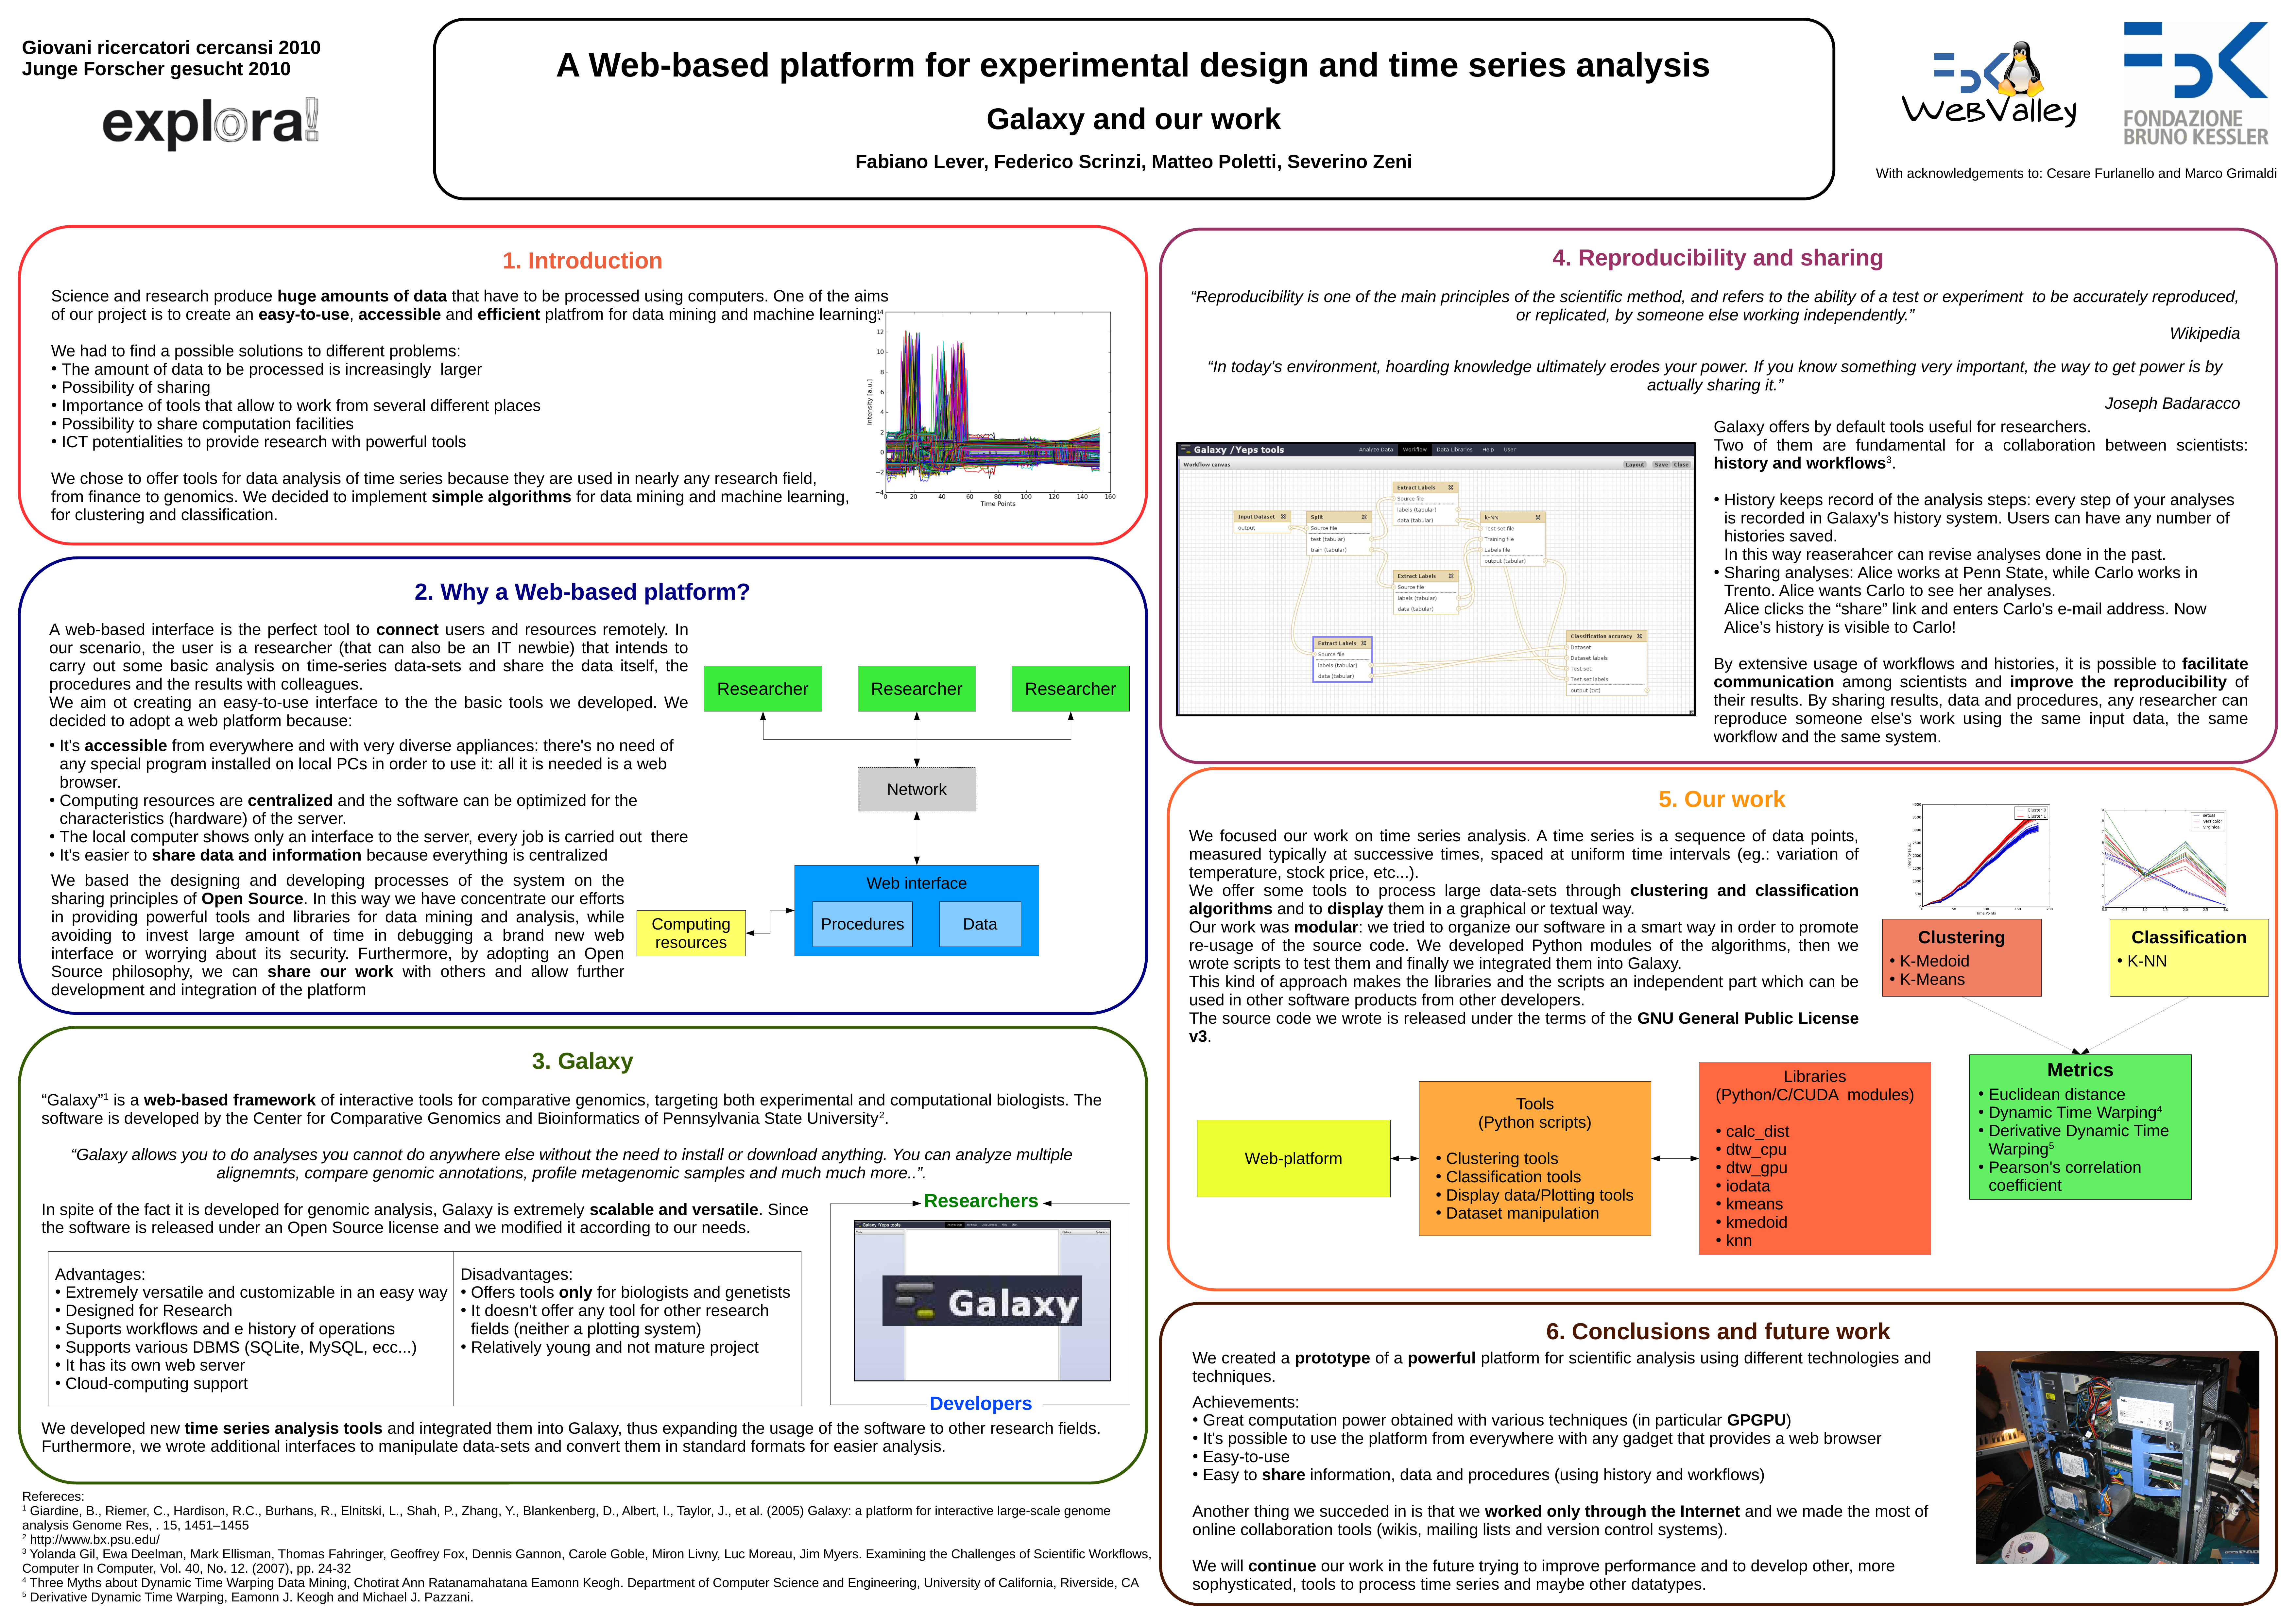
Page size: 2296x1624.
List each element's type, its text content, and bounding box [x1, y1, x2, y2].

picture [1178, 444, 1694, 715]
text_box Computing resources [637, 910, 746, 956]
text_box Tools (Python scripts) Clustering tools Classification tools Display data/Plotting tools Dataset manipulation [1419, 1081, 1651, 1236]
text_box 3. Galaxy [19, 1027, 1147, 1483]
picture [898, 289, 1139, 515]
text_box 4. Reproducibility and sharing [1160, 229, 2277, 763]
text_box 1. Introduction [19, 226, 1147, 544]
text_box Giovani ricercatori cercansi 2010 Junge Forscher gesucht 2010 [19, 34, 438, 102]
text_box Libraries (Python/C/CUDA modules) calc_dist dtw_cpu dtw_gpu iodata kmeans kmedoid knn [1699, 1062, 1931, 1255]
text_box Refereces: 1 Giardine, B., Riemer, C., Hardison, R.C., Burhans, R., Elnitski, L., Shah, P., Zhang, Y., Blankenberg, D., Albert, I., Taylor, J., et al. (2005) Galaxy: a platform for interactive large-scale genome analysis Genome Res, . 15, 1451–1455 2 http://www.bx.psu.edu/ 3 Yolanda Gil, Ewa Deelman, Mark Ellisman, Thomas Fahringer, Geoffrey Fox, Dennis Gannon, Carole Goble, Miron Livny, Luc Moreau, Jim Myers. Examining the Challenges of Scientific Workflows, Computer In Computer, Vol. 40, No. 12. (2007), pp. 24-32 4 Three Myths about Dynamic Time Warping Data Mining, Chotirat Ann Ratanamahatana Eamonn Keogh. Department of Computer Science and Engineering, University of California, Riverside, CA 5 Derivative Dynamic Time Warping, Eamonn J. Keogh and Michael J. Pazzani. [19, 1487, 1159, 1624]
text_box “Reproducibility is one of the main principles of the scientific method, and refers to the ability of a test or experiment to be accurately reproduced, or replicated, by someone else working independently.” Wikipedia “In today's environment, hoarding knowledge ultimately erodes your power. If you know something very important, the way to get power is by actually sharing it.” Joseph Badaracco [1187, 285, 2250, 415]
text_box 2. Why a Web-based platform? [19, 558, 1147, 1014]
text_box With acknowledgements to: Cesare Furlanello and Marco Grimaldi [1873, 163, 2288, 184]
text_box 6. Conclusions and future work [1160, 1303, 2277, 1605]
text_box “Galaxy”1 is a web-based framework of interactive tools for comparative genomics, targeting both experimental and computational biologists. The software is developed by the Center for Comparative Genomics and Bioinformatics of Pennsylvania State University2. “Galaxy allows you to do analyses you cannot do anywhere else without the need to install or download anything. You can analyze multiple alignemnts, compare genomic annotations, profile metagenomic samples and much much more..”. In spite of the fact it is developed for genomic analysis, Galaxy is extremely scalable and versatile. Since the software is released under an Open Source license and we modified it according to our needs. We developed new time series analysis tools and integrated them into Galaxy, thus expanding the usage of the software to other research fields. Furthermore, we wrote additional interfaces to manipulate data-sets and convert them in standard formats for easier analysis. [39, 1088, 1130, 1459]
text_box Clustering K-Medoid K-Means [1882, 919, 2042, 997]
text_box Data [939, 901, 1021, 947]
picture [1902, 39, 2076, 128]
text_box Science and research produce huge amounts of data that have to be processed using computers. One of the aims of our project is to create an easy-to-use, accessible and efficient platfrom for data mining and machine learning. We had to find a possible solutions to different problems: The amount of data to be processed is increasingly larger Possibility of sharing Importance of tools that allow to work from several different places Possibility to share computation facilities ICT potentialities to provide research with powerful tools We chose to offer tools for data analysis of time series because they are used in nearly any research field, from finance to genomics. We decided to implement simple algorithms for data mining and machine learning, for clustering and classification. [48, 280, 898, 526]
text_box We focused our work on time series analysis. A time series is a sequence of data points, measured typically at successive times, spaced at uniform time intervals (eg.: variation of temperature, stock price, etc...). We offer some tools to process large data-sets through clustering and classification algorithms and to display them in a graphical or textual way. Our work was modular: we tried to organize our software in a smart way in order to promote re-usage of the source code. We developed Python modules of the algorithms, then we wrote scripts to test them and finally we integrated them into Galaxy. This kind of approach makes the libraries and the scripts an independent part which can be used in other software products from other developers. The source code we wrote is released under the terms of the GNU General Public License v3. [1186, 824, 1862, 1048]
text_box We created a prototype of a powerful platform for scientific analysis using different technologies and techniques. Achievements: Great computation power obtained with various techniques (in particular GPGPU) It's possible to use the platform from everywhere with any gadget that provides a web browser Easy-to-use Easy to share information, data and procedures (using history and workflows) Another thing we succeded in is that we worked only through the Internet and we made the most of online collaboration tools (wikis, mailing lists and version control systems). We will continue our work in the future trying to improve performance and to develop other, more sophysticated, tools to process time series and maybe other datatypes. [1189, 1346, 1979, 1596]
text_box Web interface [795, 865, 1039, 956]
picture [2124, 22, 2269, 145]
text_box A web-based interface is the perfect tool to connect users and resources remotely. In our scenario, the user is a researcher (that can also be an IT newbie) that intends to carry out some basic analysis on time-series data-sets and share the data itself, the procedures and the results with colleagues. We aim ot creating an easy-to-use interface to the the basic tools we developed. We decided to adopt a web platform because: It's accessible from everywhere and with very diverse appliances: there's no need of any special program installed on local PCs in order to use it: all it is needed is a web browser. Computing resources are centralized and the software can be optimized for the characteristics (hardware) of the server. The local computer shows only an interface to the server, every job is carried out there It's easier to share data and information because everything is centralized [46, 618, 695, 867]
text_box Classification K-NN [2110, 919, 2269, 997]
picture [1976, 1351, 2259, 1564]
text_box Network [858, 767, 976, 811]
text_box Researcher [1012, 666, 1130, 711]
text_box 5. Our work [1168, 768, 2277, 1290]
text_box Web-platform [1197, 1120, 1391, 1197]
text_box Galaxy offers by default tools useful for researchers. Two of them are fundamental for a collaboration between scientists: history and workflows3. History keeps record of the analysis steps: every step of your analyses is recorded in Galaxy's history system. Users can have any number of histories saved. In this way reaserahcer can revise analyses done in the past. Sharing analyses: Alice works at Penn State, while Carlo works in Trento. Alice wants Carlo to see her analyses. Alice clicks the “share” link and enters Carlo's e-mail address. Now Alice’s history is visible to Carlo! By extensive usage of workflows and histories, it is possible to facilitate communication among scientists and improve the reproducibility of their results. By sharing results, data and procedures, any researcher can reproduce someone else's work using the same input data, the same workflow and the same system. [1711, 415, 2252, 759]
text_box Researcher [704, 666, 822, 711]
text_box Metrics Euclidean distance Dynamic Time Warping4 Derivative Dynamic Time Warping5 Pearson's correlation coefficient [1969, 1054, 2192, 1200]
text_box Procedures [813, 901, 913, 947]
text_box We based the designing and developing processes of the system on the sharing principles of Open Source. In this way we have concentrate our efforts in providing powerful tools and libraries for data mining and analysis, while avoiding to invest large amount of time in debugging a brand new web interface or worrying about its security. Furthermore, by adopting an Open Source philosophy, we can share our work with others and allow further development and integration of the platform [48, 869, 628, 1001]
picture [102, 96, 338, 156]
text_box Researcher [858, 666, 976, 711]
text_box A Web-based platform for experimental design and time series analysis Galaxy and our work Fabiano Lever, Federico Scrinzi, Matteo Poletti, Severino Zeni [434, 19, 1834, 199]
